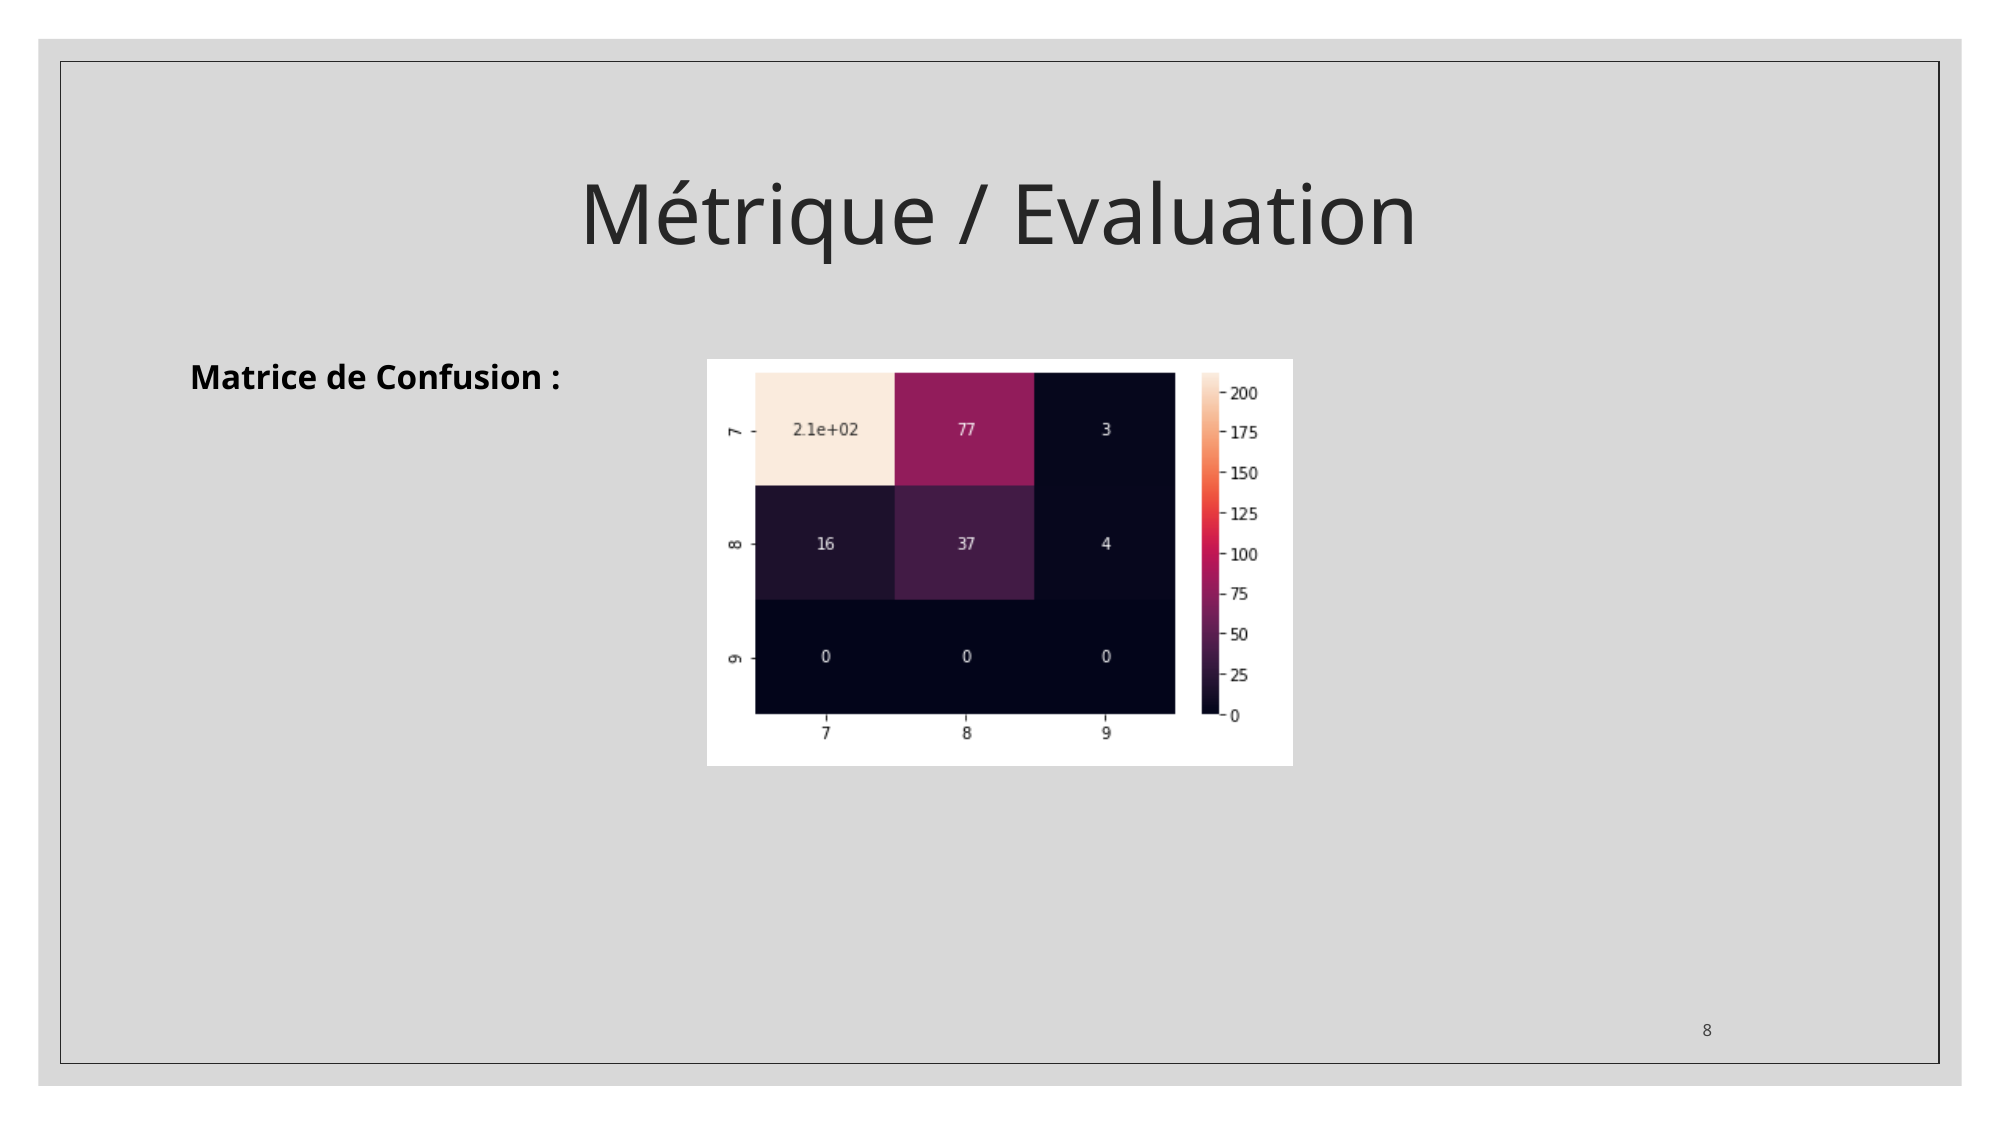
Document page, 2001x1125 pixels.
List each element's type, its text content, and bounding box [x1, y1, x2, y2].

title Métrique / Evaluation [174, 105, 1825, 331]
picture [707, 359, 1293, 766]
text_box [1687, 990, 1825, 1051]
list Matrice de Confusion : [174, 345, 1825, 977]
